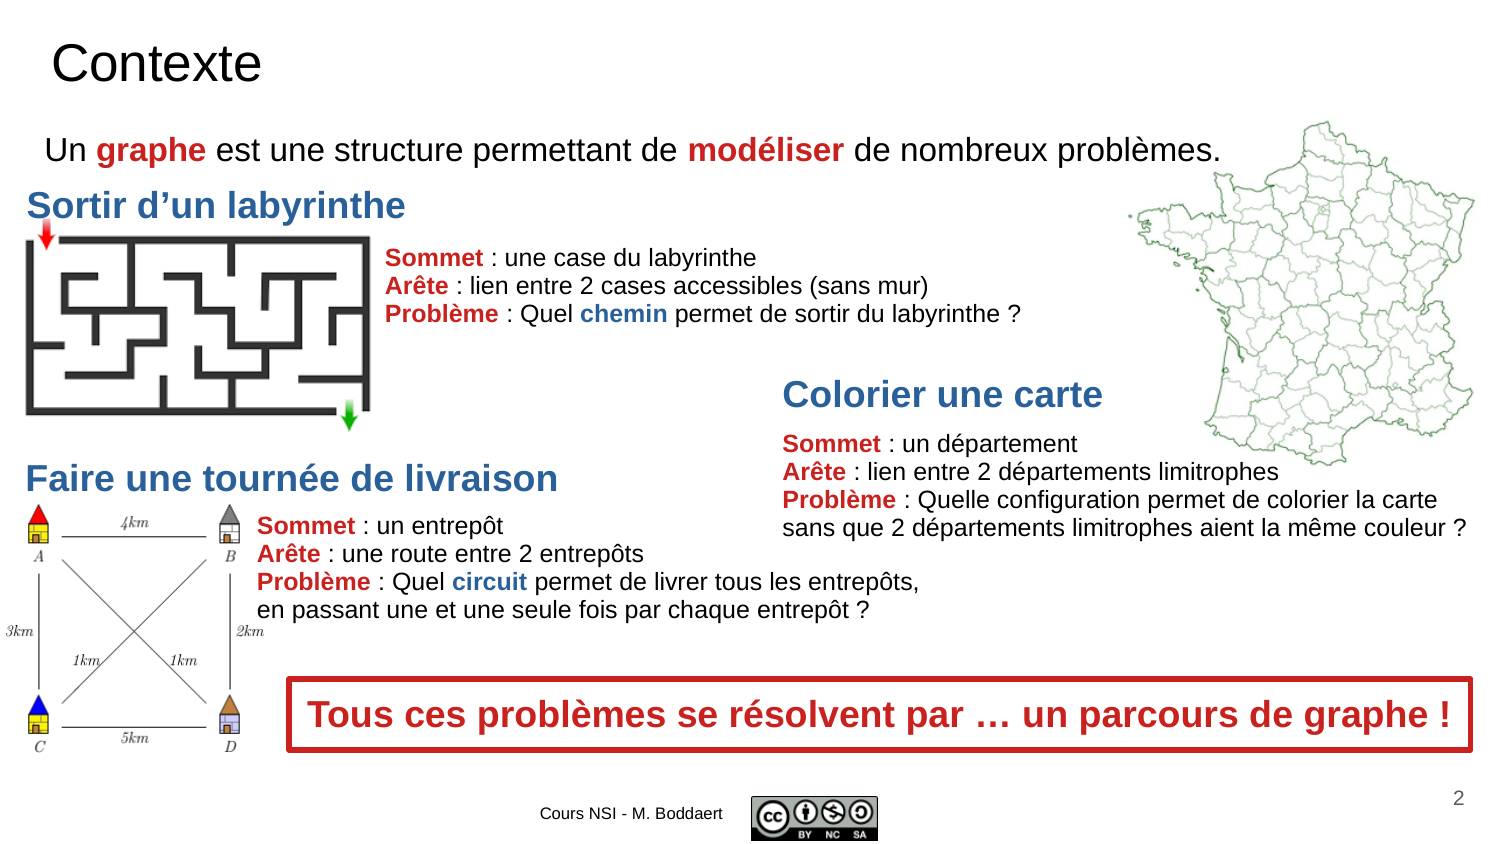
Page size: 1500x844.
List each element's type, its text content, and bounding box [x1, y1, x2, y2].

text_box Sortir d’un labyrinthe [11, 177, 424, 236]
text_box Sommet : un département Arête : lien entre 2 départements limitrophes Problème : Quelle configuration permet de colorier la carte sans que 2 départements limitrophes aient la même couleur ? [767, 421, 1496, 562]
picture [10, 208, 384, 443]
text_box Sommet : un entrepôt Arête : une route entre 2 entrepôts Problème : Quel circuit permet de livrer tous les entrepôts, en passant une et une seule fois par chaque entrepôt ? [242, 504, 971, 644]
picture [1, 496, 268, 760]
title Contexte [51, 13, 1449, 108]
picture [751, 796, 878, 841]
slide_number <numéro> [1389, 764, 1480, 830]
text_box Colorier une carte [767, 366, 1119, 425]
text_box Sommet : une case du labyrinthe Arête : lien entre 2 cases accessibles (sans mur) Problème : Quel chemin permet de sortir du labyrinthe ? [370, 236, 1069, 339]
text_box Un graphe est une structure permettant de modéliser de nombreux problèmes. [29, 120, 1477, 296]
text_box Tous ces problèmes se résolvent par … un parcours de graphe ! [289, 679, 1471, 751]
picture [1127, 296, 1477, 421]
text_box Faire une tournée de livraison [10, 449, 650, 508]
